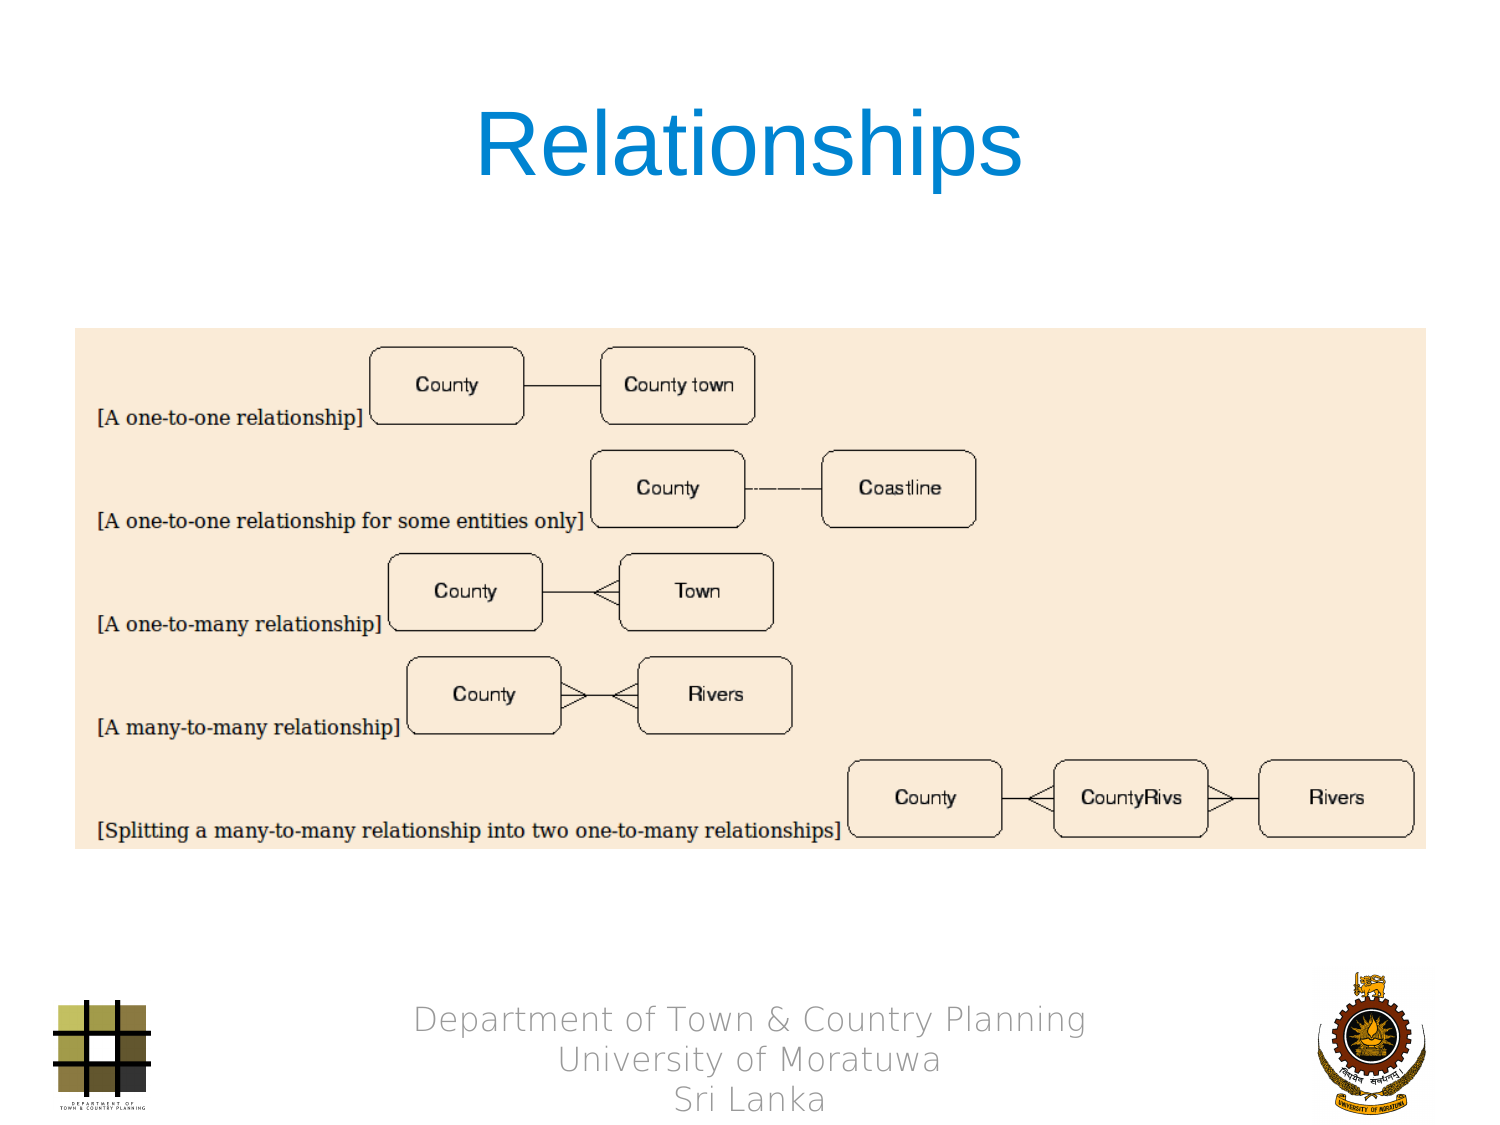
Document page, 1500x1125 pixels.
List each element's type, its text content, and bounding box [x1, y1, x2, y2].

picture [75, 328, 1426, 849]
picture [53, 1000, 151, 1110]
title Relationships [75, 45, 1426, 233]
picture [1312, 966, 1435, 1125]
